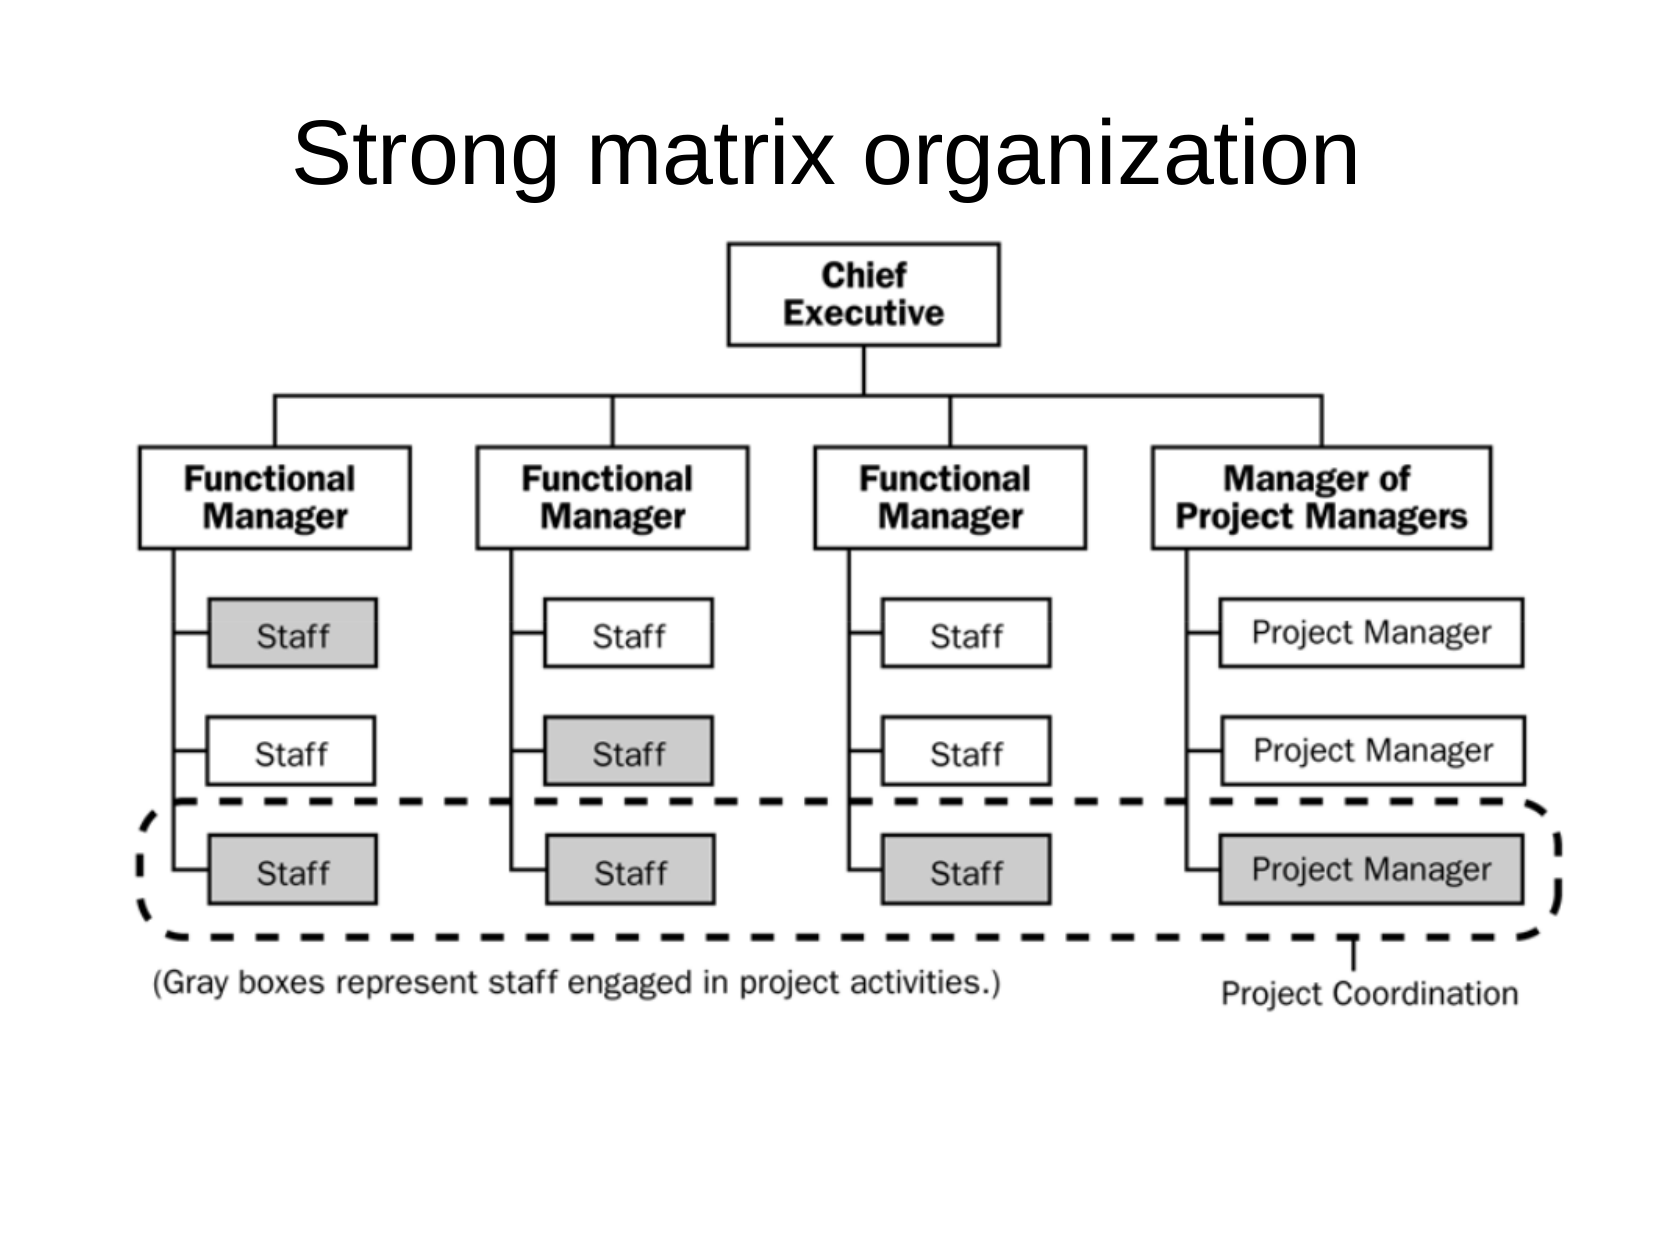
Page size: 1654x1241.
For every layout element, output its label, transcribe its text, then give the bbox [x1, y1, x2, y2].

picture [103, 219, 1564, 1028]
title Strong matrix organization [82, 49, 1571, 257]
